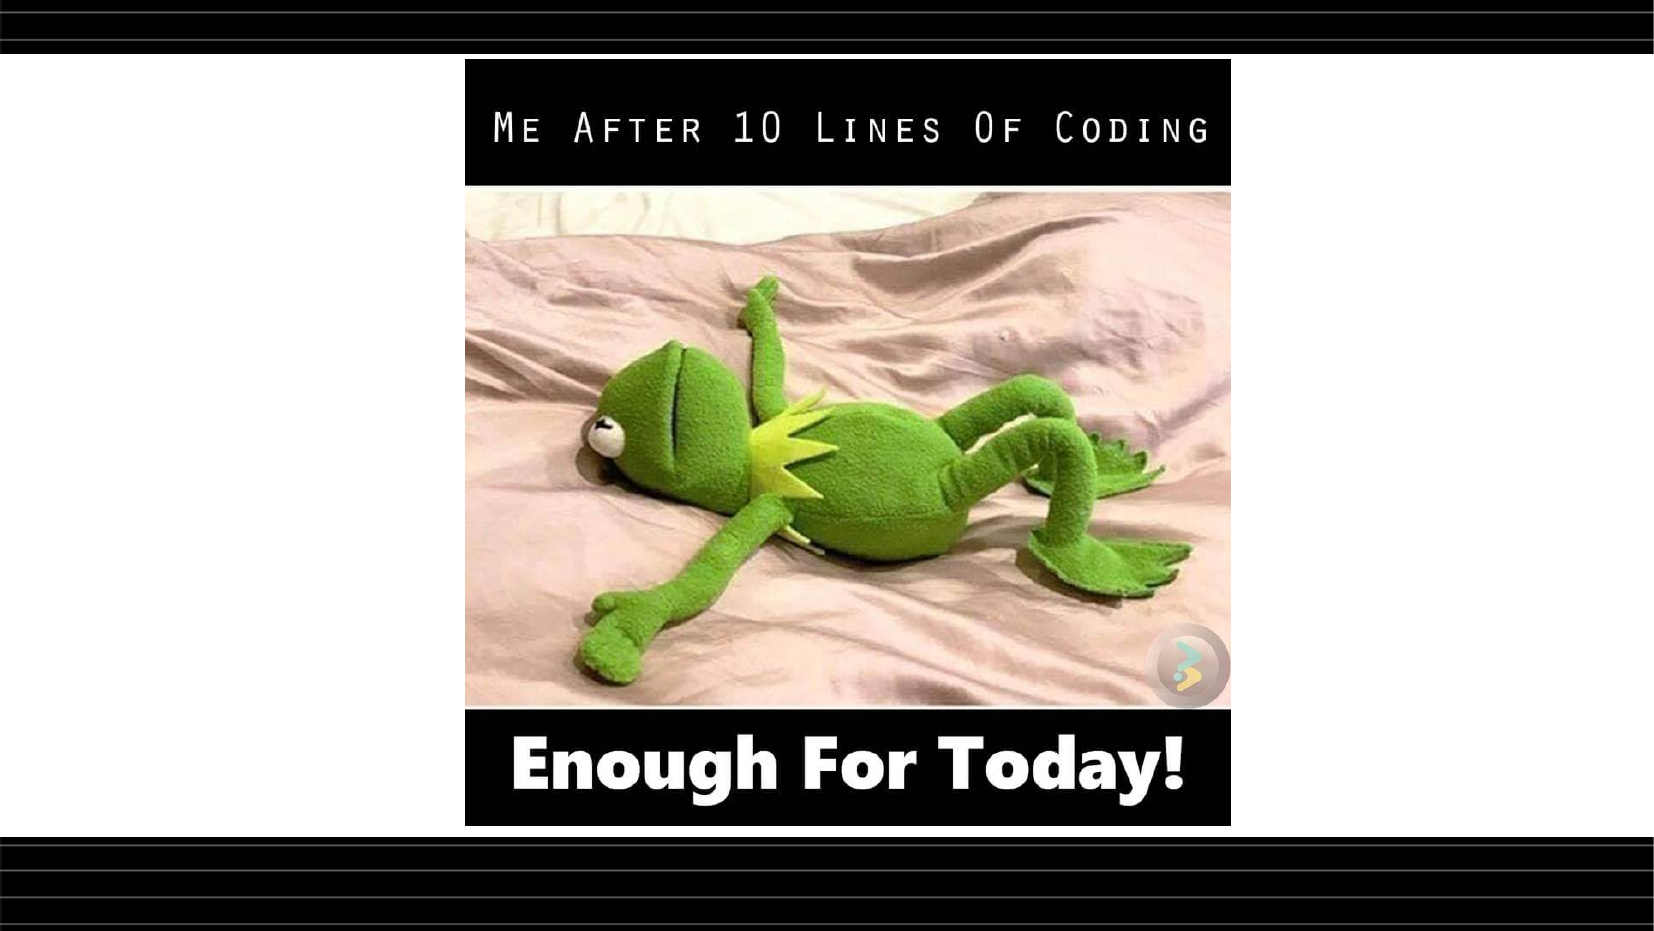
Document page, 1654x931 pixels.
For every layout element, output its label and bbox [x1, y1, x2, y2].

picture [465, 59, 1231, 826]
picture [0, 837, 1654, 931]
picture [0, 0, 1654, 54]
